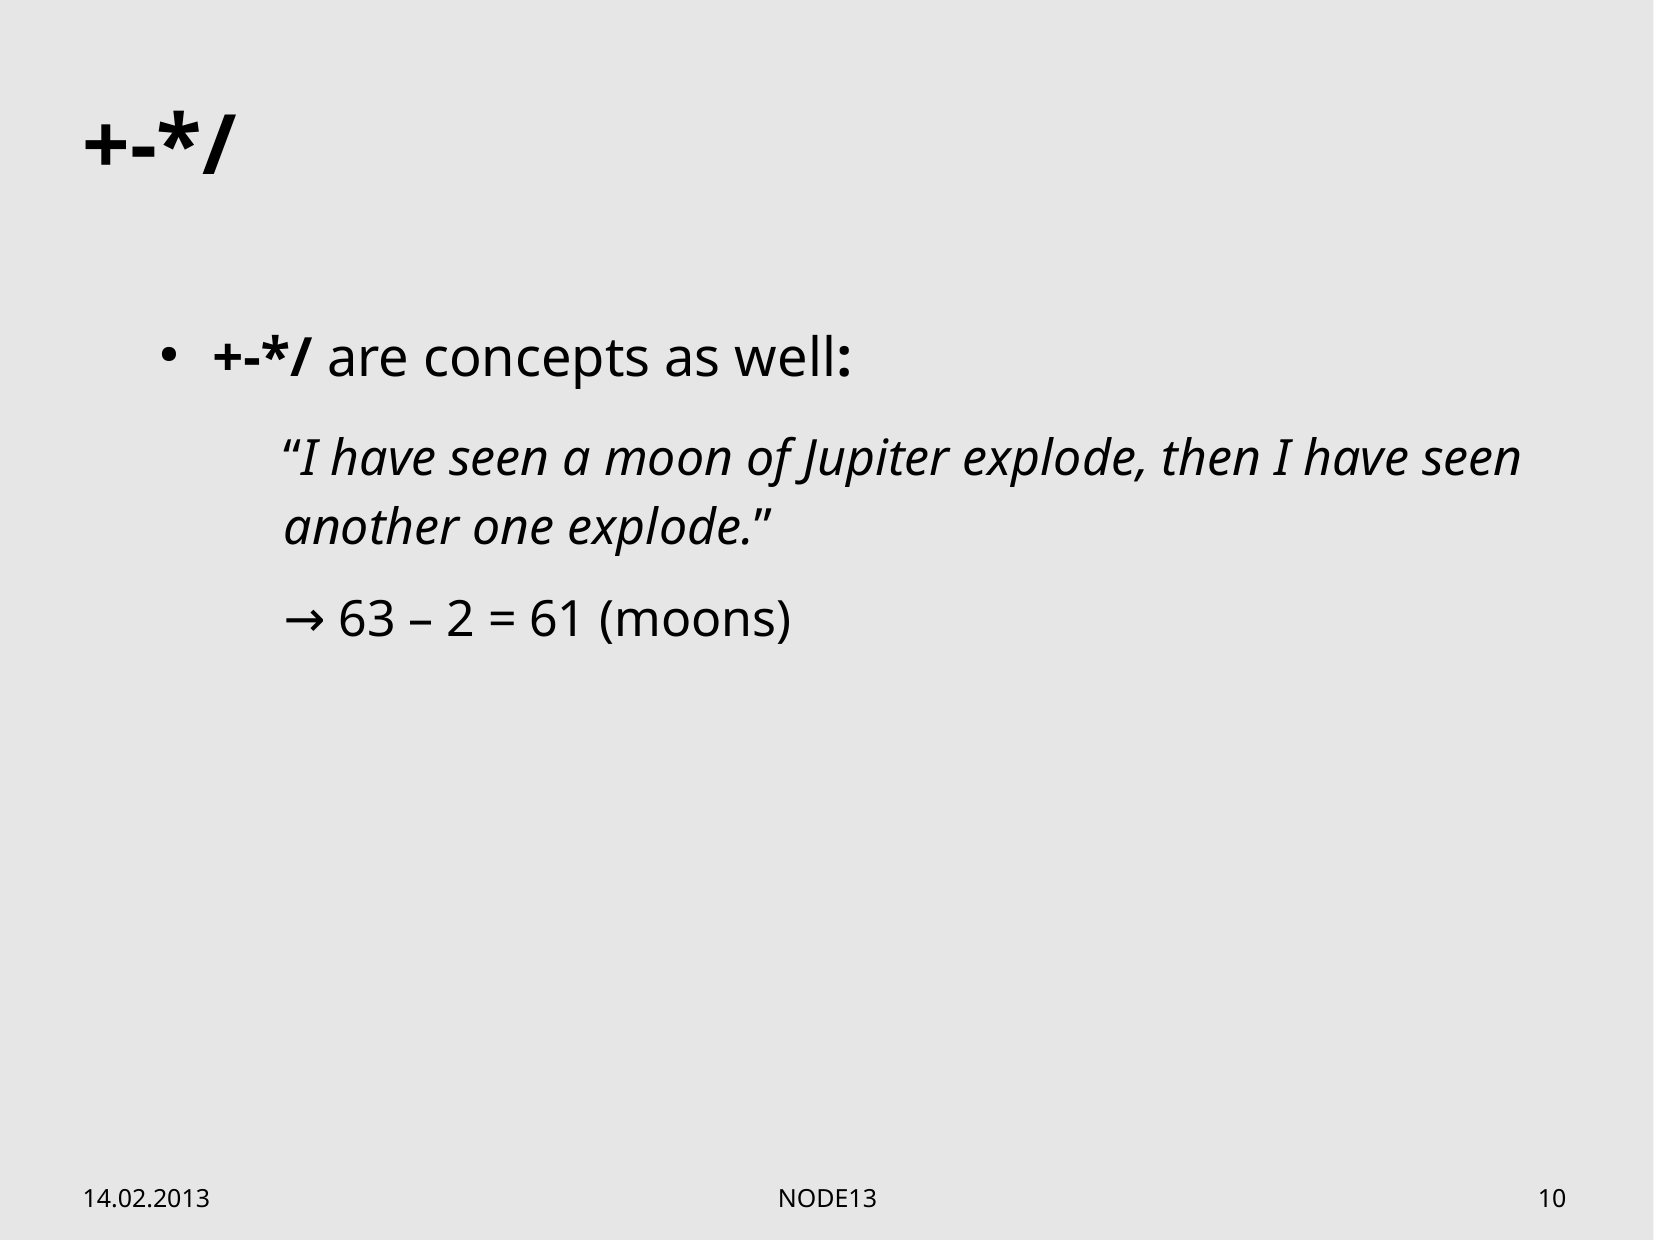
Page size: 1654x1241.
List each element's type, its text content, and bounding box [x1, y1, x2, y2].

list +-*/ are concepts as well: “I have seen a moon of Jupiter explode, then I have seen another one explode.” → 63 – 2 = 61 (moons) [141, 318, 1571, 1094]
title +-*/ [82, 86, 1571, 225]
